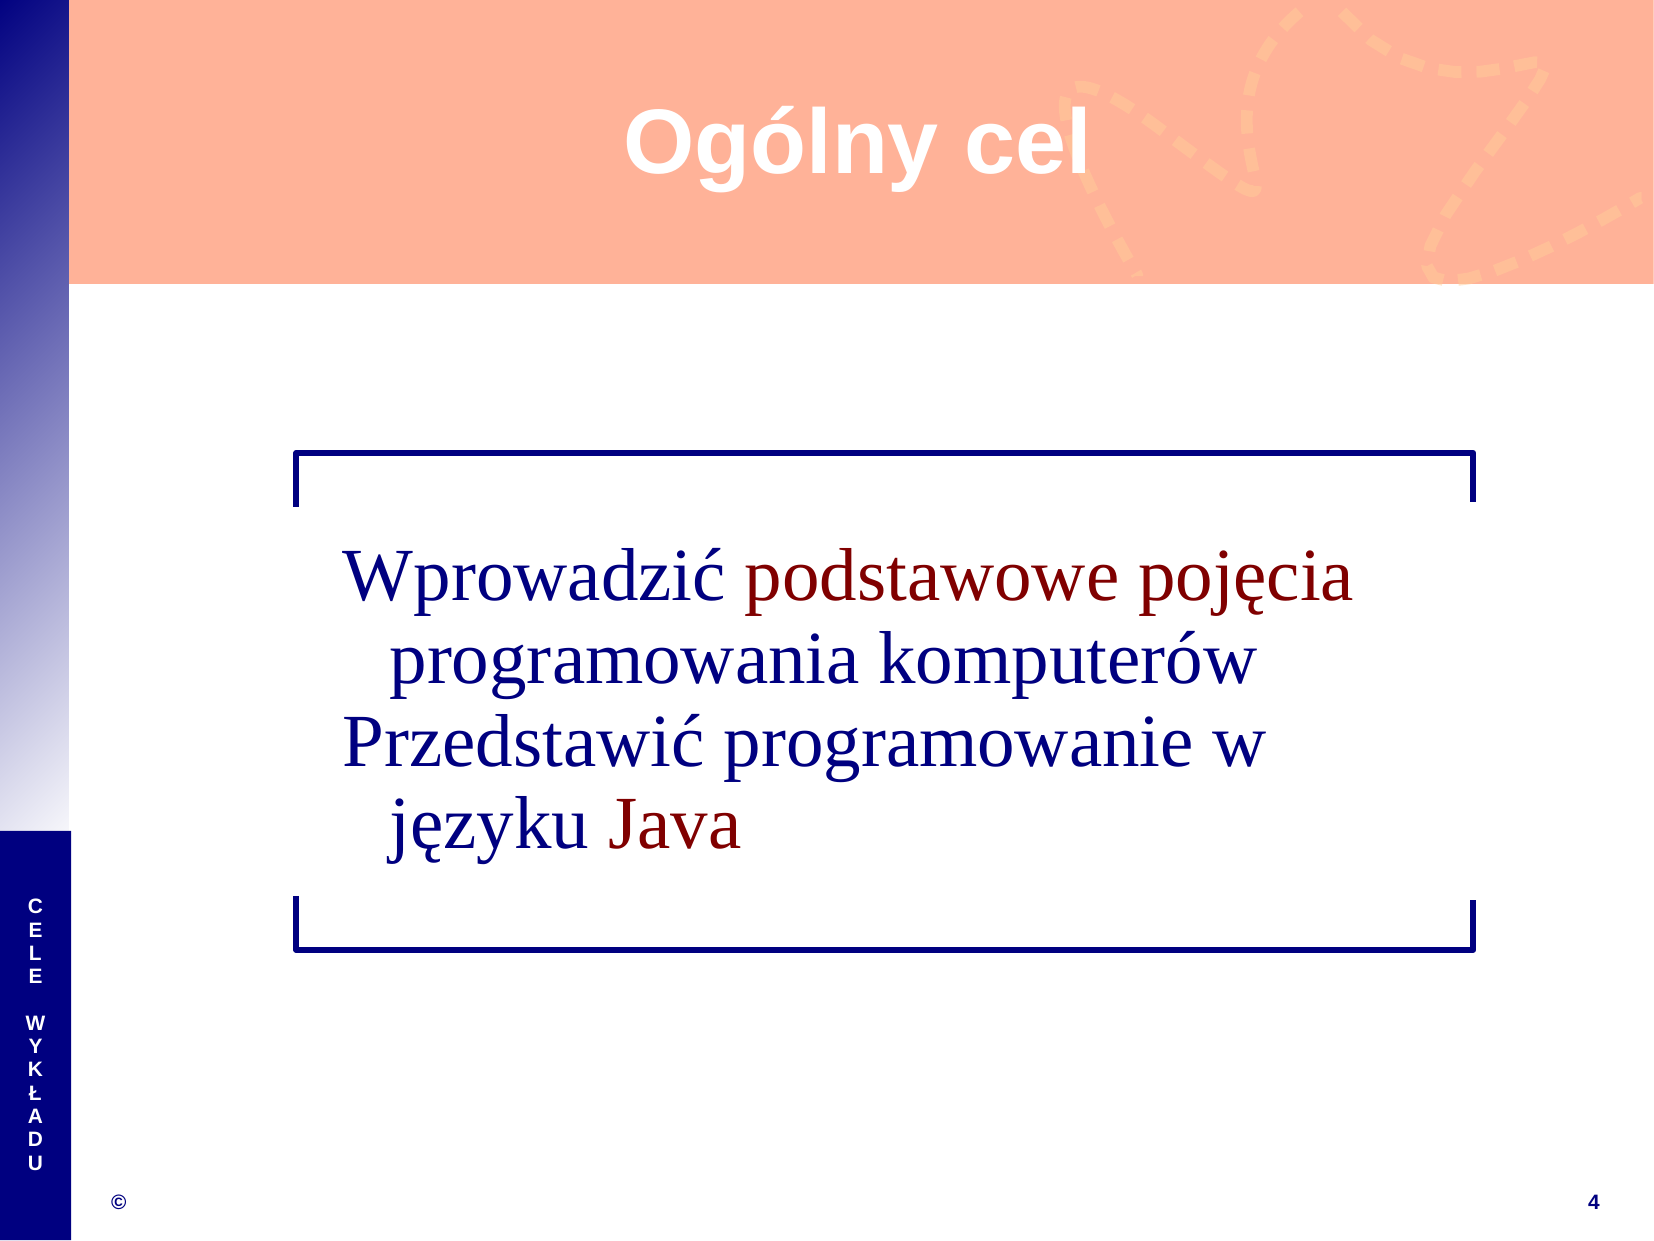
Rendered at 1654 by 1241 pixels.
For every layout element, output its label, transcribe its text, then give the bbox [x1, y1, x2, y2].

title Ogólny cel [99, 37, 1617, 246]
text_box C E L E W Y K Ł A D U [0, 829, 71, 1241]
text_box Wprowadzić podstawowe pojęcia programowania komputerów Przedstawić programowanie w języku Java [317, 416, 1452, 982]
